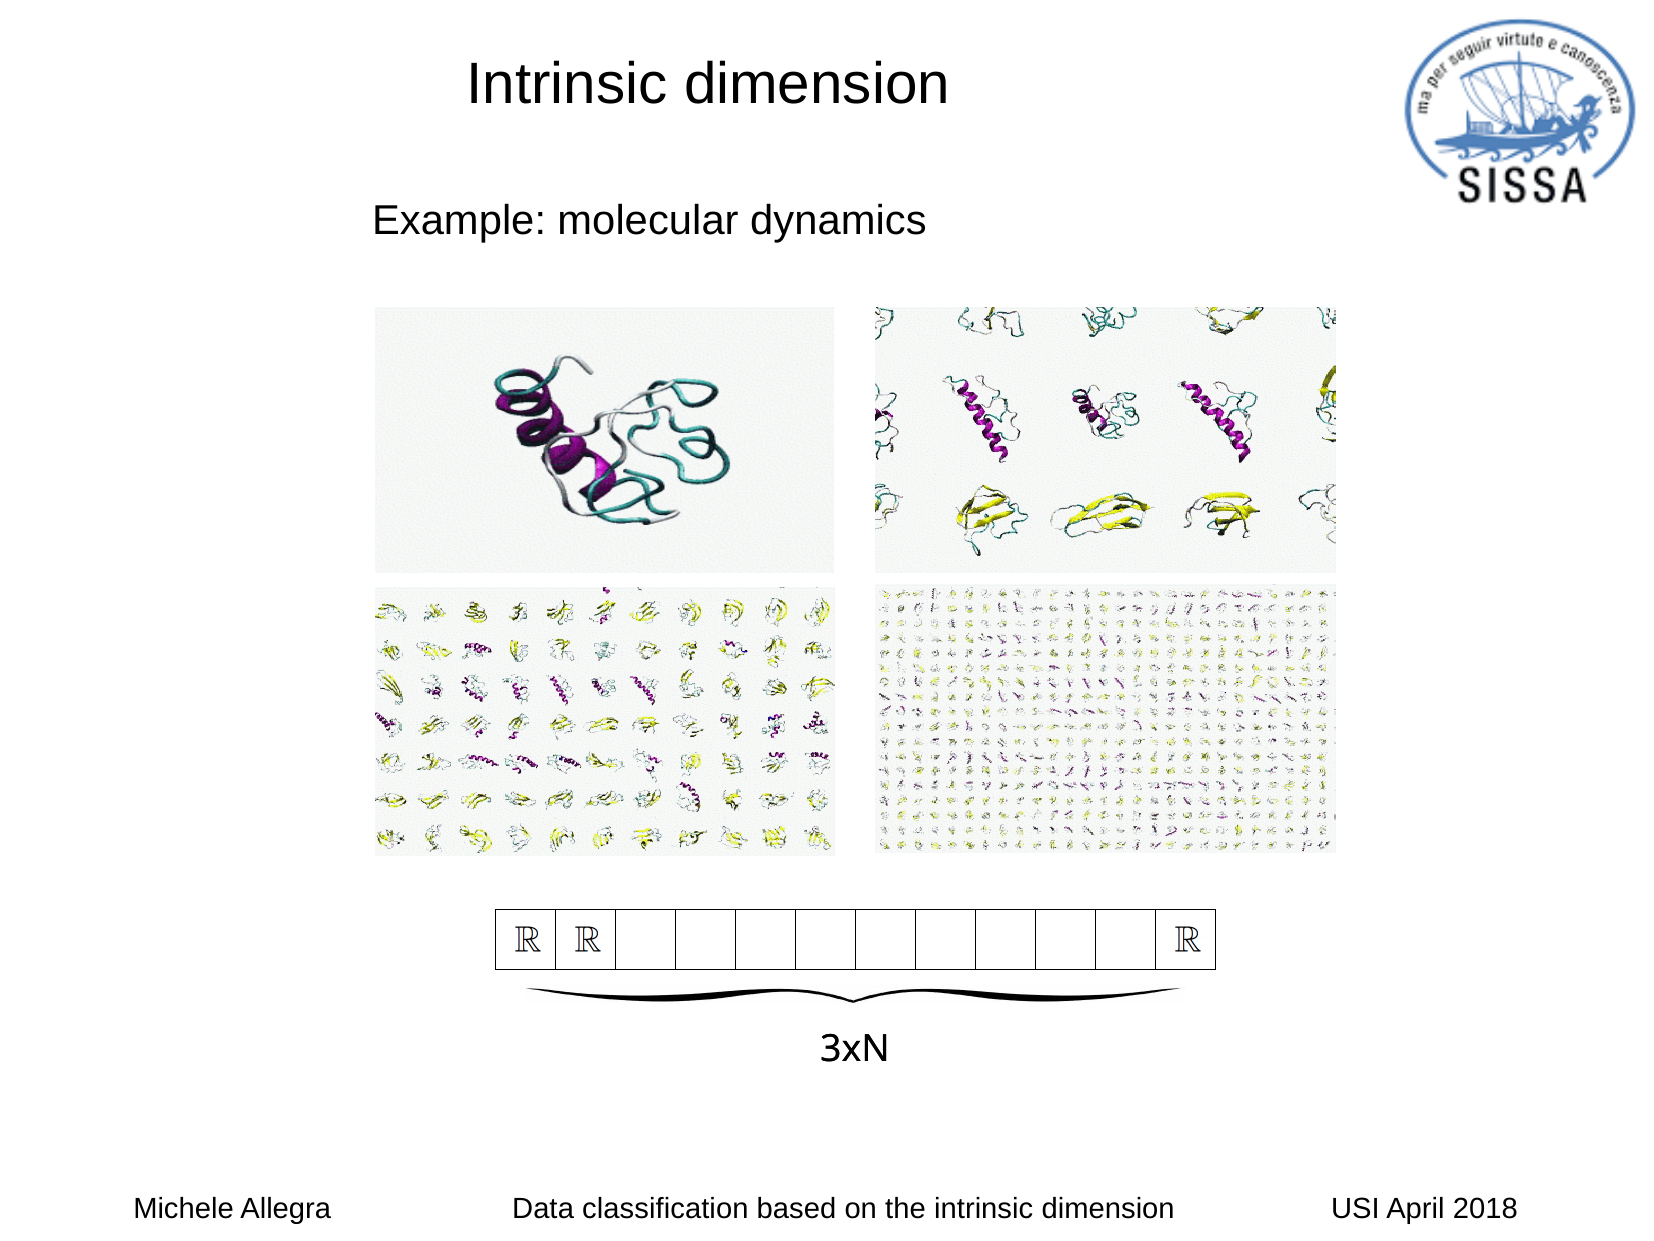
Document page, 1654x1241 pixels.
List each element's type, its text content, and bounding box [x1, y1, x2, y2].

picture [1172, 924, 1203, 955]
picture [875, 307, 1336, 573]
picture [1391, 16, 1652, 207]
picture [572, 924, 603, 955]
text_box 3xN [780, 1014, 931, 1067]
picture [875, 584, 1336, 853]
picture [512, 924, 543, 955]
title Example: molecular dynamics [23, 168, 1276, 271]
title Intrinsic dimension [82, 32, 1335, 136]
picture [375, 587, 835, 856]
text_box [0, 187, 1471, 295]
text_box [495, 909, 1216, 970]
title Michele Allegra Data classification based on the intrinsic dimension USI April 2018 [82, 1171, 1571, 1241]
picture [525, 984, 1186, 1005]
picture [375, 307, 835, 573]
